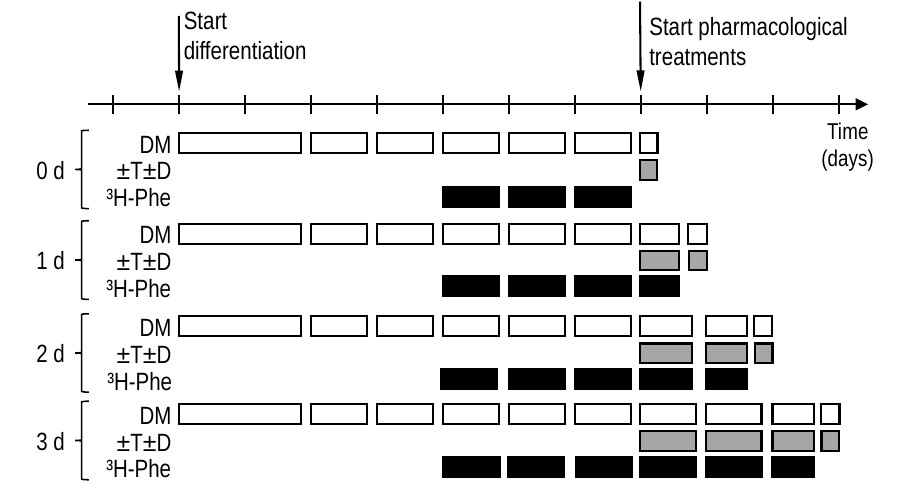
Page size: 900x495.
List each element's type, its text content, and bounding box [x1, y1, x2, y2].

text_box [640, 369, 693, 389]
text_box [508, 275, 565, 296]
text_box ³H-Phe [8, 271, 172, 303]
text_box [574, 403, 631, 425]
text_box [310, 403, 367, 425]
text_box [376, 133, 433, 154]
text_box 3 d [0, 424, 66, 456]
text_box ±T±D [70, 425, 80, 452]
text_box 1 d [0, 244, 66, 276]
text_box [753, 316, 773, 337]
text_box [508, 223, 565, 244]
text_box [310, 133, 367, 154]
text_box ±T±D [70, 245, 80, 276]
text_box DM [82, 398, 172, 425]
text_box [689, 250, 707, 271]
text_box [639, 403, 696, 425]
text_box Start differentiation [183, 0, 352, 65]
text_box [574, 275, 631, 296]
text_box [640, 316, 693, 337]
text_box [508, 186, 565, 207]
text_box ±T±D [83, 245, 172, 276]
text_box [820, 403, 840, 425]
text_box [574, 316, 631, 337]
text_box DM [82, 128, 172, 154]
text_box [640, 159, 657, 180]
text_box [772, 403, 815, 425]
text_box [639, 457, 696, 478]
text_box ±T±D [83, 338, 172, 365]
text_box [705, 369, 747, 389]
text_box [310, 223, 367, 244]
text_box ±T±D [70, 338, 80, 365]
text_box [639, 430, 696, 451]
text_box [442, 316, 499, 337]
text_box [178, 133, 301, 154]
text_box [508, 316, 565, 337]
text_box [705, 457, 762, 478]
text_box [574, 223, 631, 244]
text_box ³H-Phe [8, 181, 172, 212]
text_box [640, 275, 679, 296]
text_box [575, 457, 632, 478]
text_box [640, 133, 658, 154]
text_box [772, 457, 815, 478]
text_box [772, 430, 815, 451]
text_box [640, 223, 679, 244]
text_box [442, 403, 499, 425]
text_box ³H-Phe [9, 365, 173, 396]
text_box [443, 457, 500, 478]
text_box [508, 133, 565, 154]
text_box [705, 403, 762, 425]
text_box [441, 369, 498, 389]
text_box [640, 343, 693, 364]
text_box [508, 403, 565, 425]
text_box Start pharmacological treatments [649, 3, 900, 71]
text_box ±T±D [83, 154, 172, 181]
text_box [754, 343, 773, 364]
text_box [574, 133, 631, 154]
text_box [376, 316, 433, 337]
text_box DM [82, 311, 172, 338]
text_box DM [82, 218, 172, 245]
text_box [442, 133, 499, 154]
text_box [442, 223, 499, 244]
text_box [178, 403, 301, 425]
text_box [705, 430, 762, 451]
text_box 0 d [0, 153, 66, 185]
text_box [574, 369, 631, 389]
text_box [442, 275, 499, 296]
text_box [376, 403, 433, 425]
text_box [640, 250, 679, 271]
text_box [442, 186, 499, 207]
text_box [178, 223, 301, 244]
text_box Time (days) [623, 116, 874, 140]
text_box [705, 343, 747, 364]
text_box [376, 223, 433, 244]
text_box [688, 223, 707, 244]
text_box [310, 316, 367, 337]
text_box [574, 186, 631, 207]
text_box ³H-Phe [8, 452, 172, 483]
text_box ±T±D [83, 425, 172, 452]
text_box [508, 369, 565, 389]
text_box ±T±D [70, 154, 80, 181]
text_box [821, 430, 840, 451]
text_box [705, 316, 747, 337]
text_box 2 d [0, 337, 66, 368]
text_box [507, 457, 564, 478]
text_box [178, 316, 301, 337]
